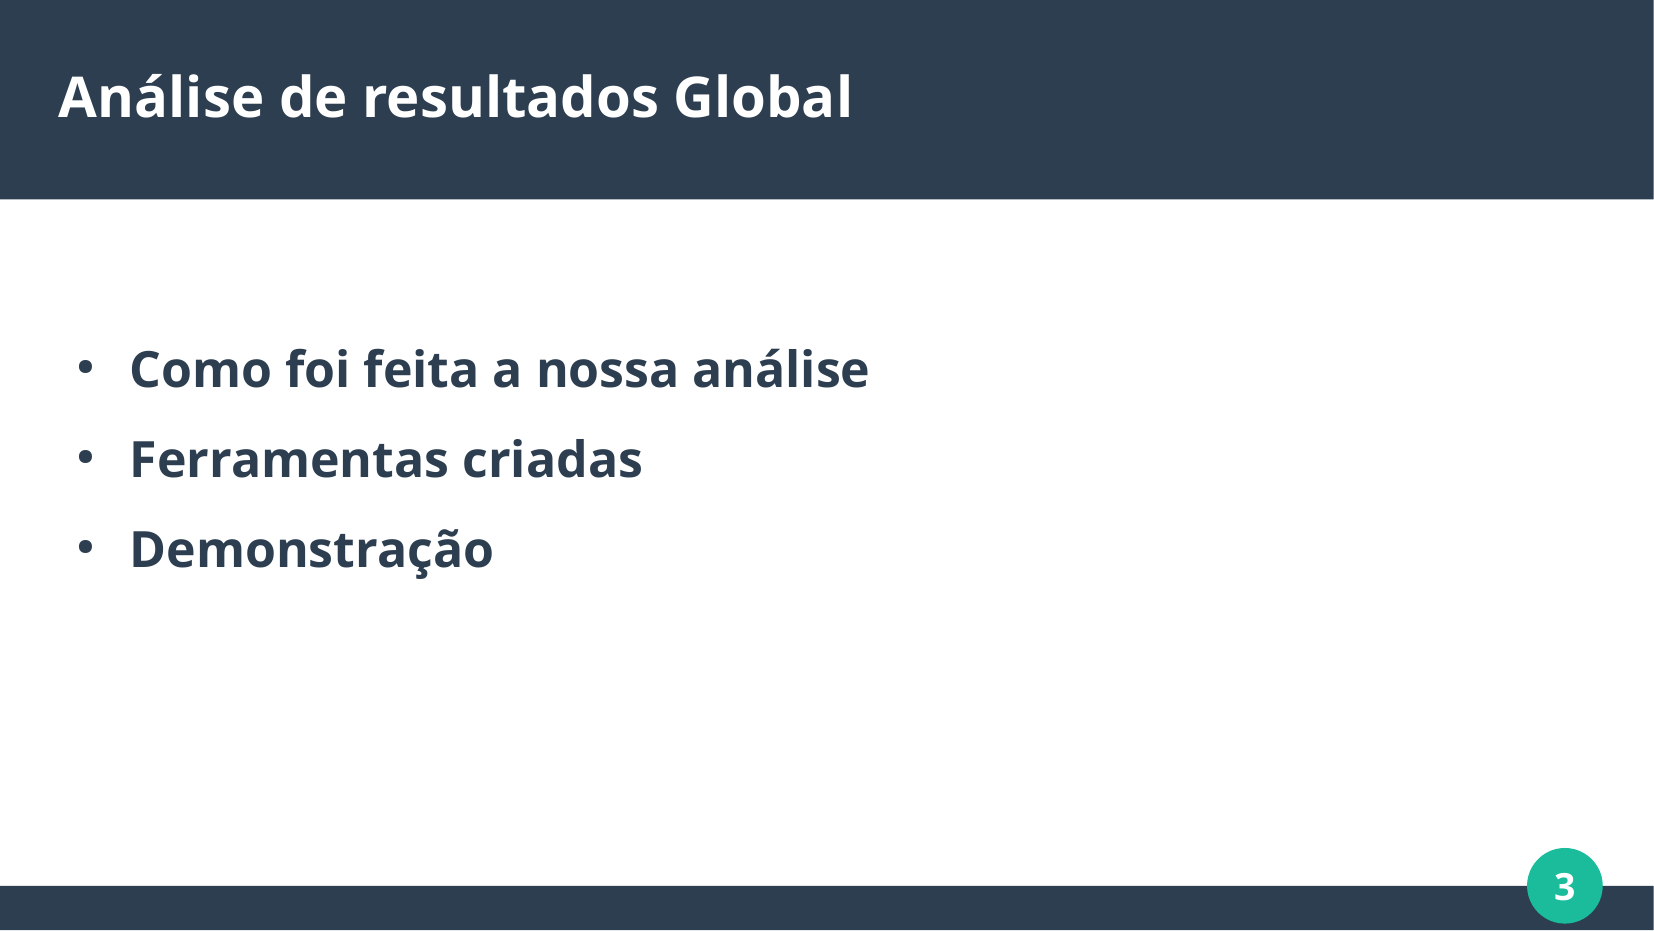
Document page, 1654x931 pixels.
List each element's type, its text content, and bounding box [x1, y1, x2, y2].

list Como foi feita a nossa análise Ferramentas criadas Demonstração [58, 243, 1595, 864]
title Análise de resultados Global [58, 36, 1595, 155]
